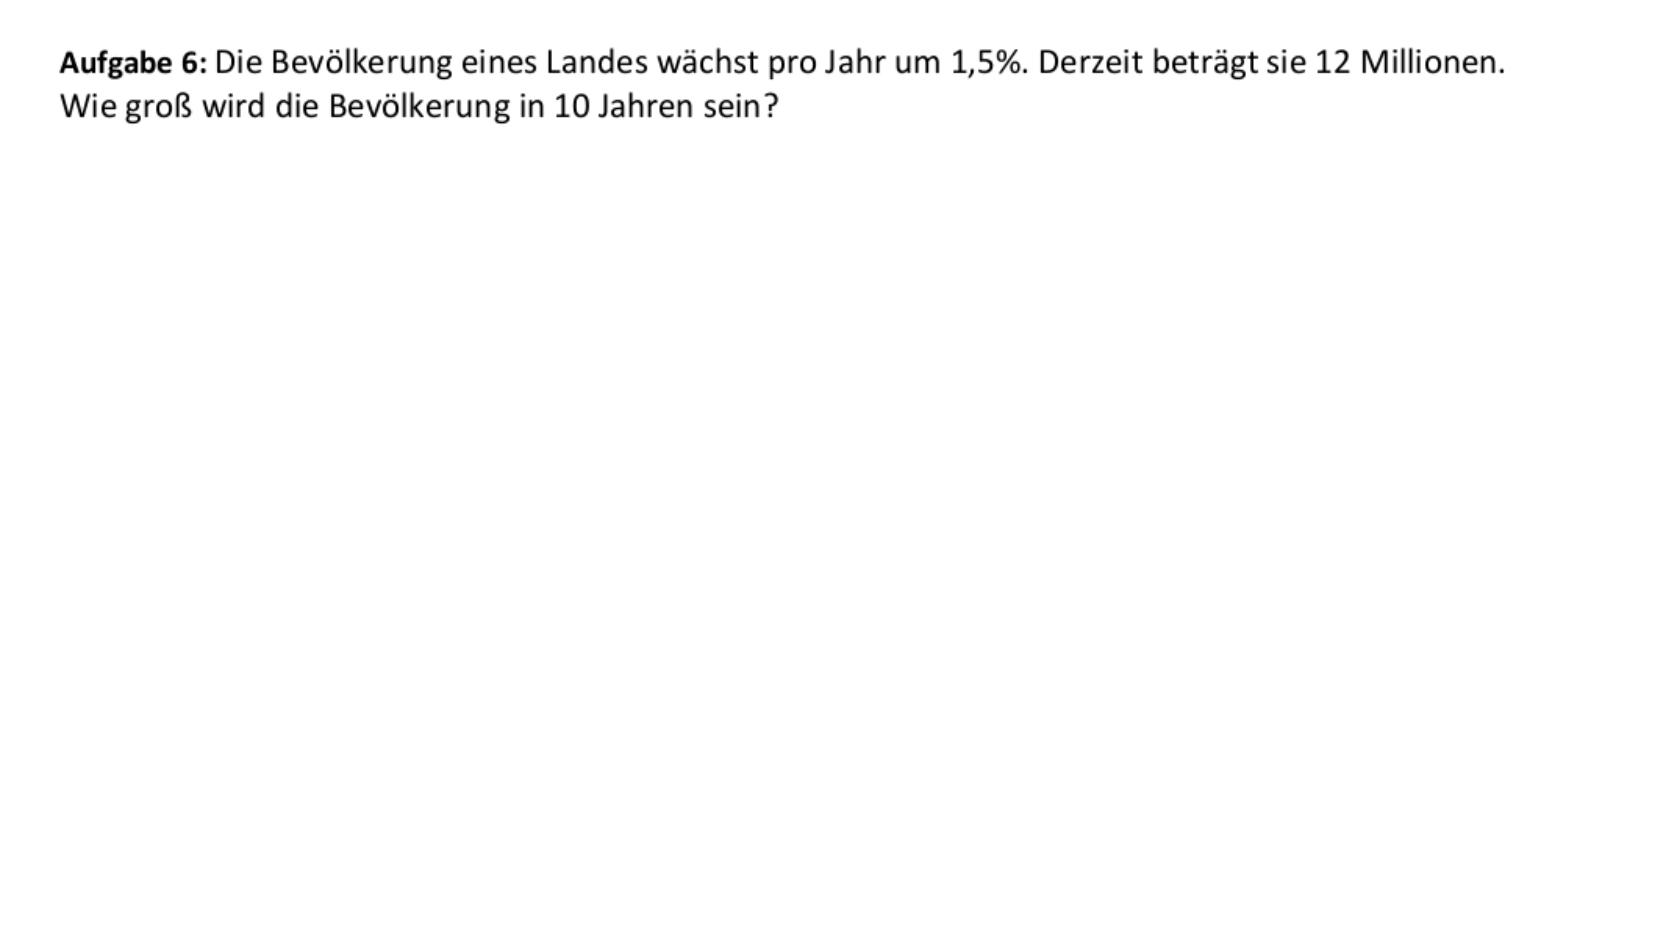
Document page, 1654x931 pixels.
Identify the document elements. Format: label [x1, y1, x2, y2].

picture [19, 37, 1571, 141]
